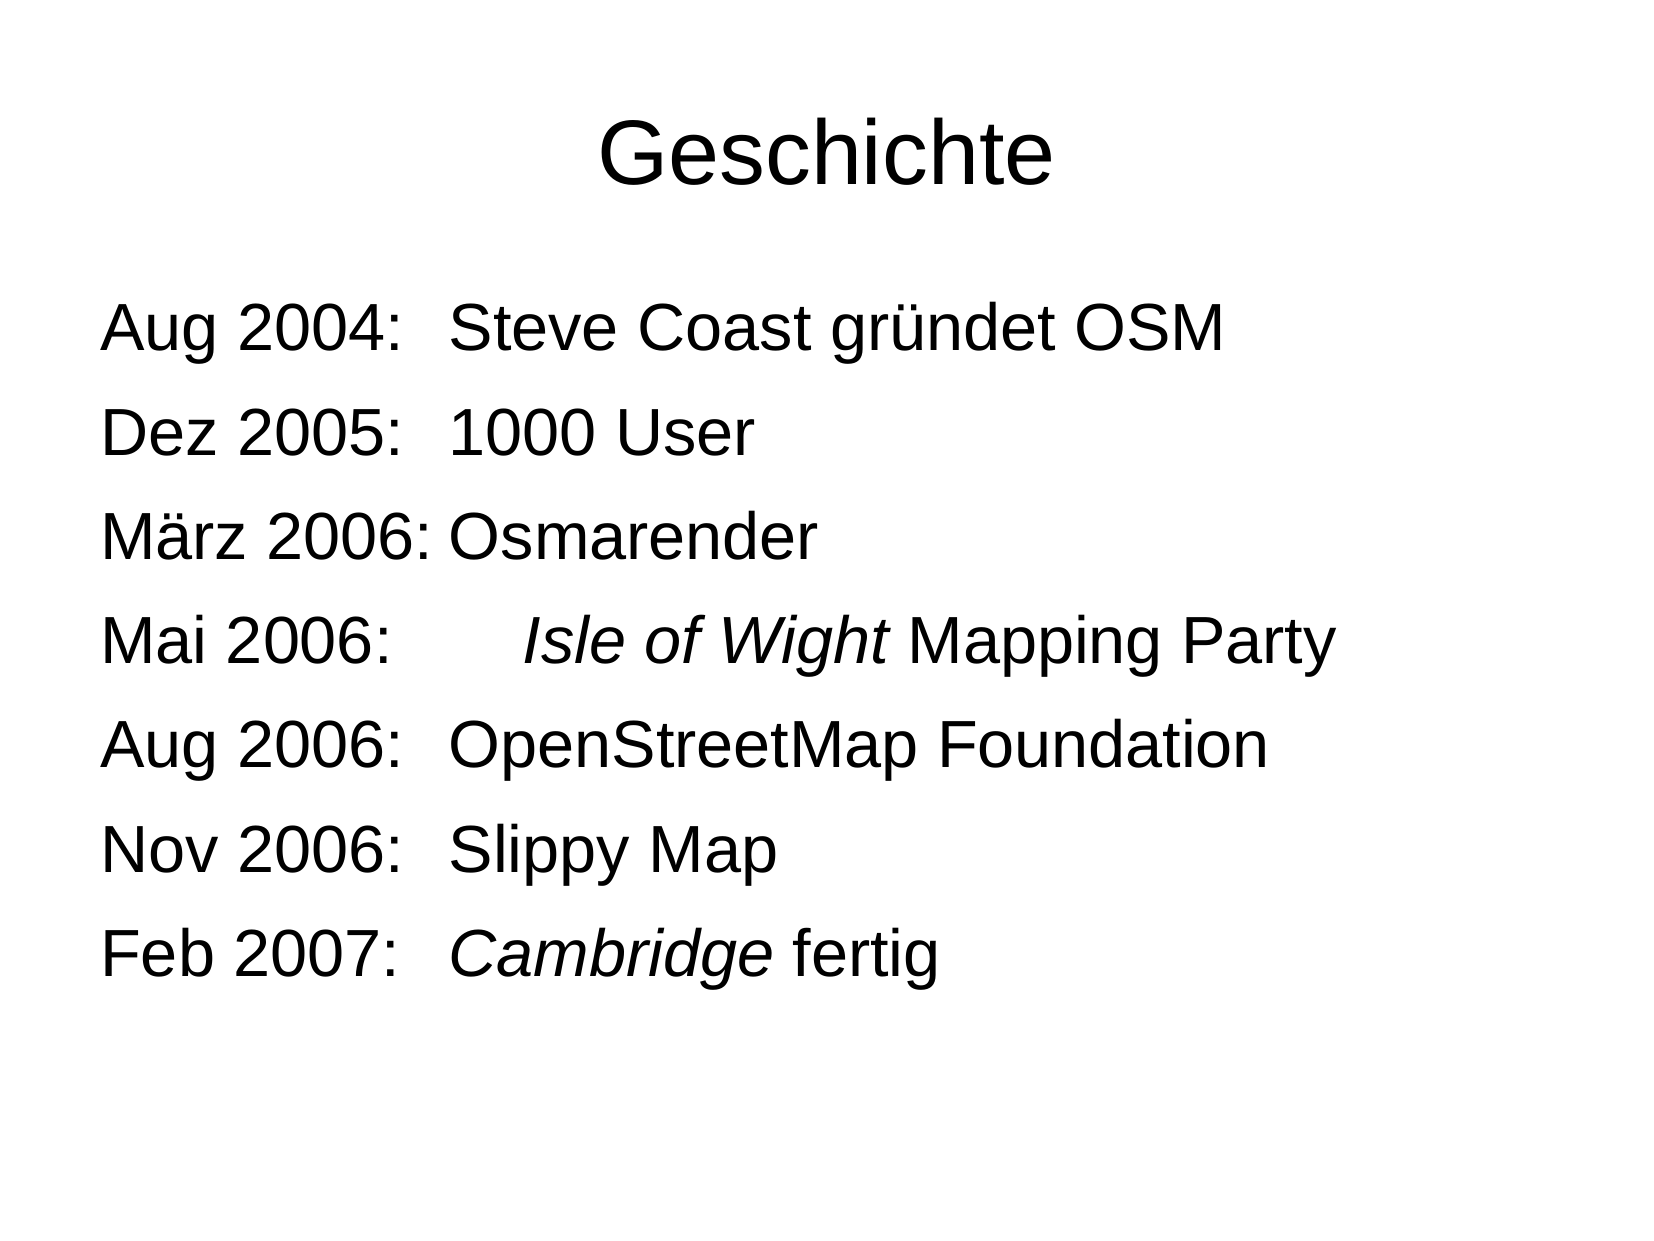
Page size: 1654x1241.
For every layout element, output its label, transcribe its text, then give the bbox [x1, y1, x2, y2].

title Geschichte [82, 49, 1571, 257]
list Aug 2004: Steve Coast gründet OSM Dez 2005: 1000 User März 2006: Osmarender Mai 2006: Isle of Wight Mapping Party Aug 2006: OpenStreetMap Foundation Nov 2006: Slippy Map Feb 2007: Cambridge fertig [82, 290, 1571, 1163]
